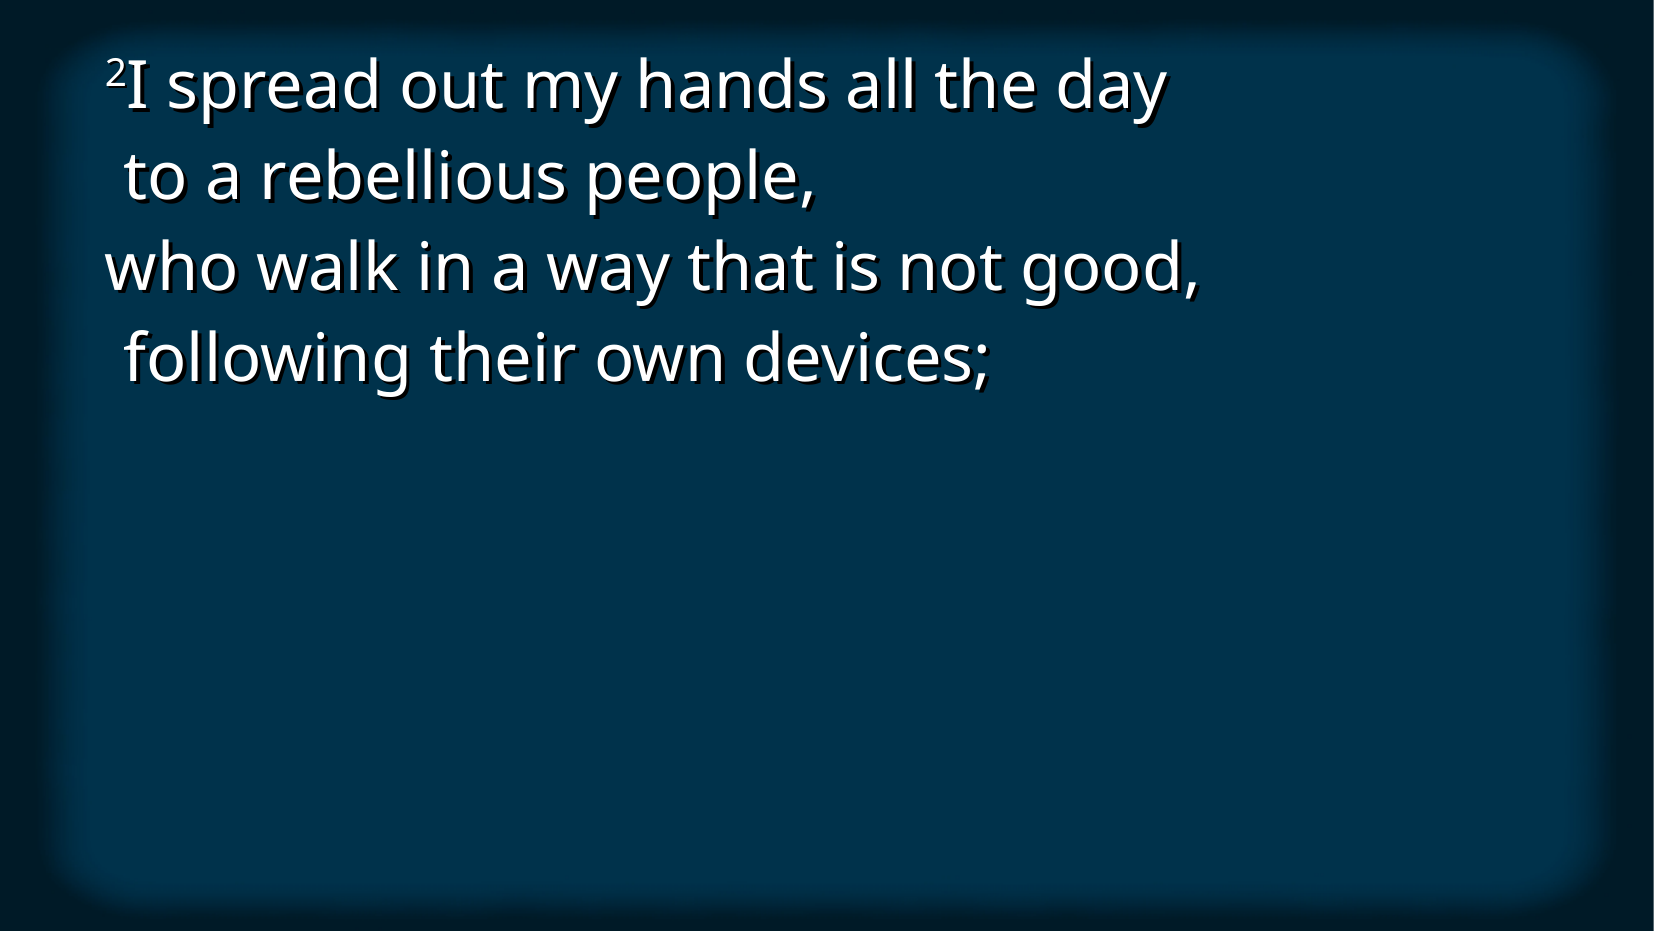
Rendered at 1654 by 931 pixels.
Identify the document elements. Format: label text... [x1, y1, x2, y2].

text_box 2I spread out my hands all the day to a rebellious people, who walk in a way that is not good, following their own devices; [90, 30, 1576, 400]
picture [0, 0, 1654, 931]
